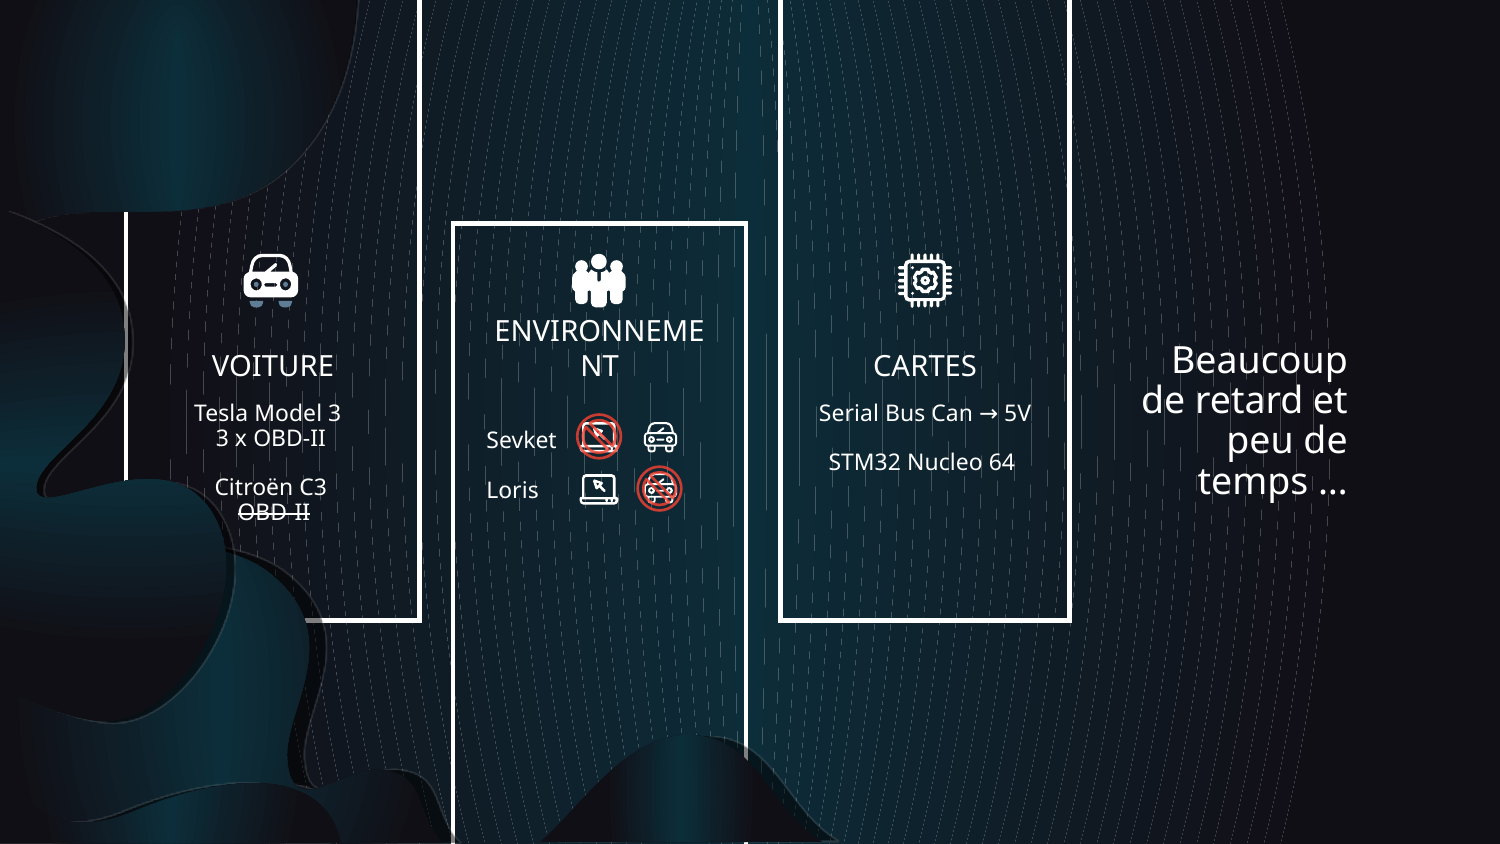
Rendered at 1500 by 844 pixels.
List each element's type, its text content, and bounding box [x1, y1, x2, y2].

subtitle Serial Bus Can → 5V STM32 Nucleo 64 [800, 396, 1050, 543]
subtitle Tesla Model 3 3 x OBD-II Citroën C3 OBD-II [124, 396, 418, 543]
text_box [278, 300, 293, 308]
subtitle CARTES [800, 253, 1050, 389]
subtitle ENVIRONNEMENT [475, 253, 724, 389]
text_box [249, 300, 264, 308]
subtitle CARTES [908, 264, 942, 298]
text_box [572, 260, 626, 308]
text_box [575, 413, 623, 460]
text_box [579, 474, 619, 505]
subtitle Sevket Loris [475, 396, 724, 543]
text_box [897, 253, 953, 308]
text_box [636, 465, 683, 512]
text_box [591, 253, 607, 270]
text_box [643, 422, 678, 453]
subtitle VOITURE [148, 253, 398, 389]
title Beaucoup de retard et peu de temps … [1110, 135, 1360, 708]
text_box [243, 253, 299, 298]
subtitle VOITURE [253, 258, 289, 271]
